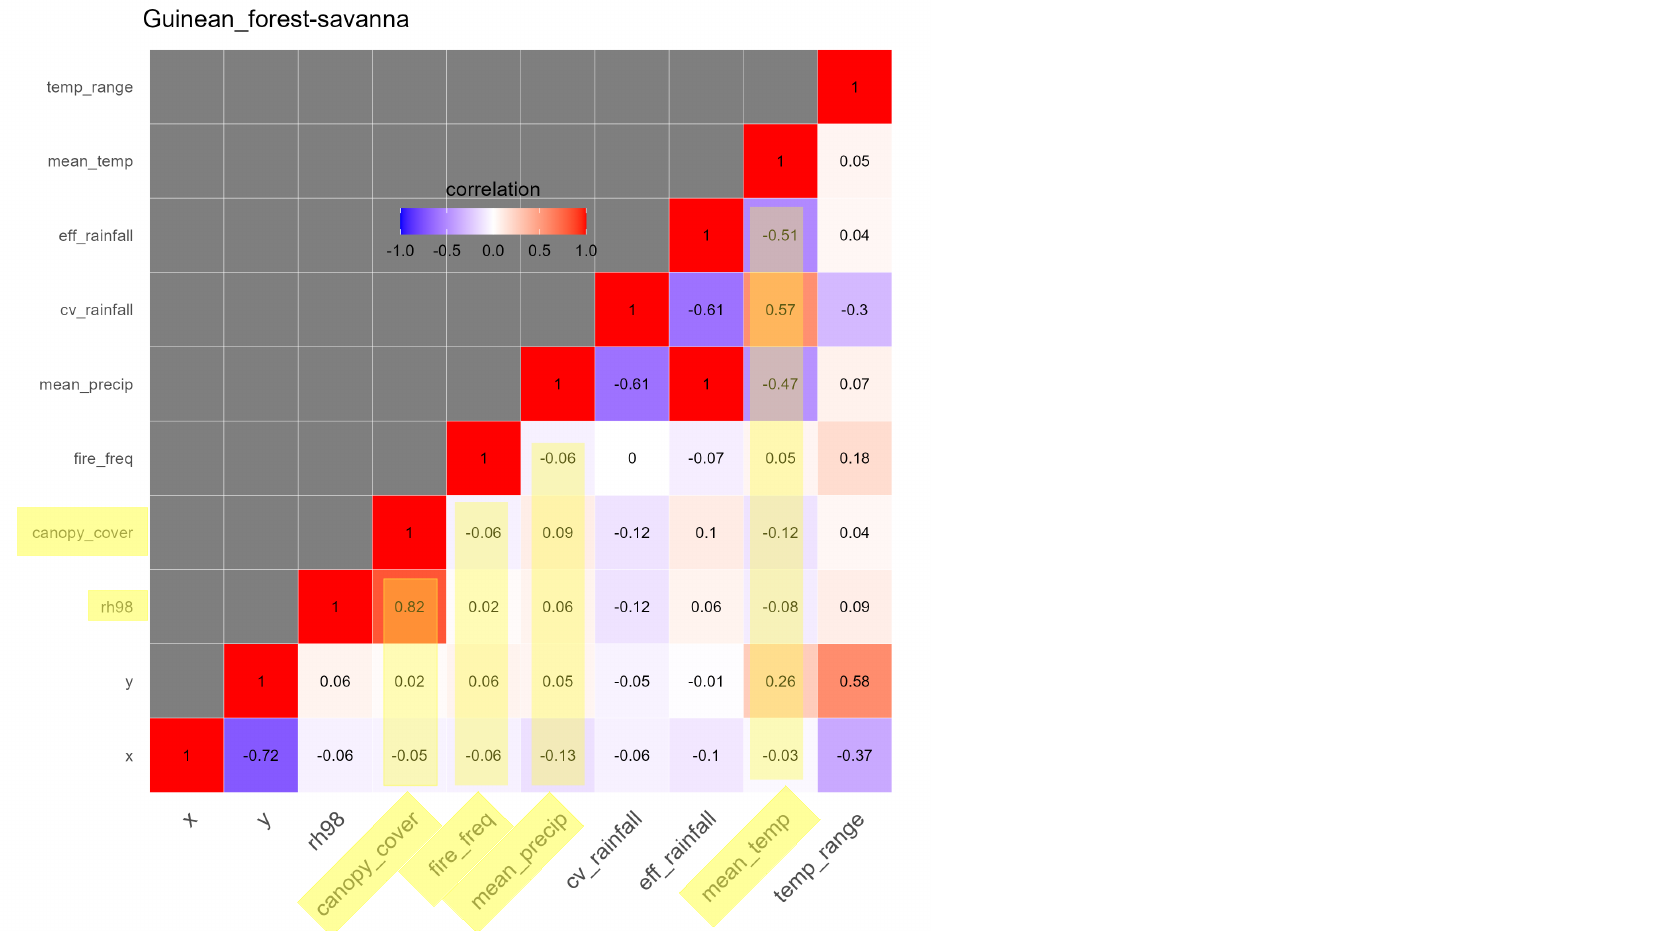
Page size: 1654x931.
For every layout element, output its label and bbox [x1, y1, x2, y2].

text_box [383, 578, 438, 786]
text_box [88, 590, 148, 621]
text_box [454, 502, 508, 786]
text_box [531, 442, 585, 786]
picture [338, 871, 474, 931]
picture [0, 0, 931, 931]
text_box [679, 785, 821, 927]
text_box [297, 791, 584, 931]
text_box [17, 507, 148, 556]
text_box [750, 206, 804, 780]
